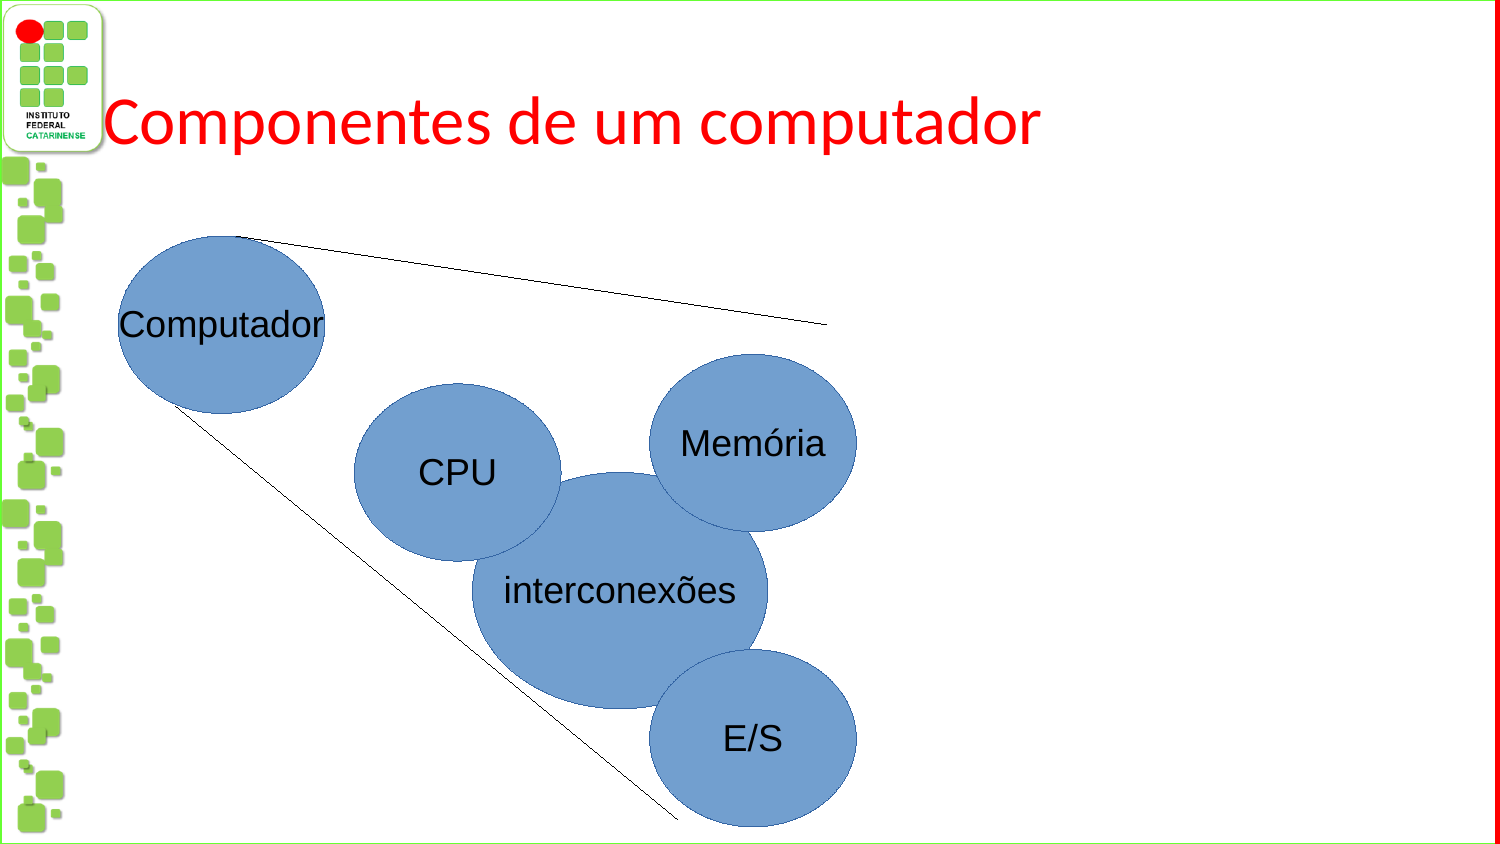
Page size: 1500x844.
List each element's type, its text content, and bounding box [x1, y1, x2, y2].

text_box CPU [354, 383, 562, 562]
text_box Memória [649, 354, 857, 532]
text_box Computador [118, 236, 325, 414]
picture [0, 0, 1500, 844]
title Componentes de um computador [103, 44, 1397, 208]
text_box interconexões [472, 472, 768, 709]
text_box E/S [649, 649, 857, 827]
